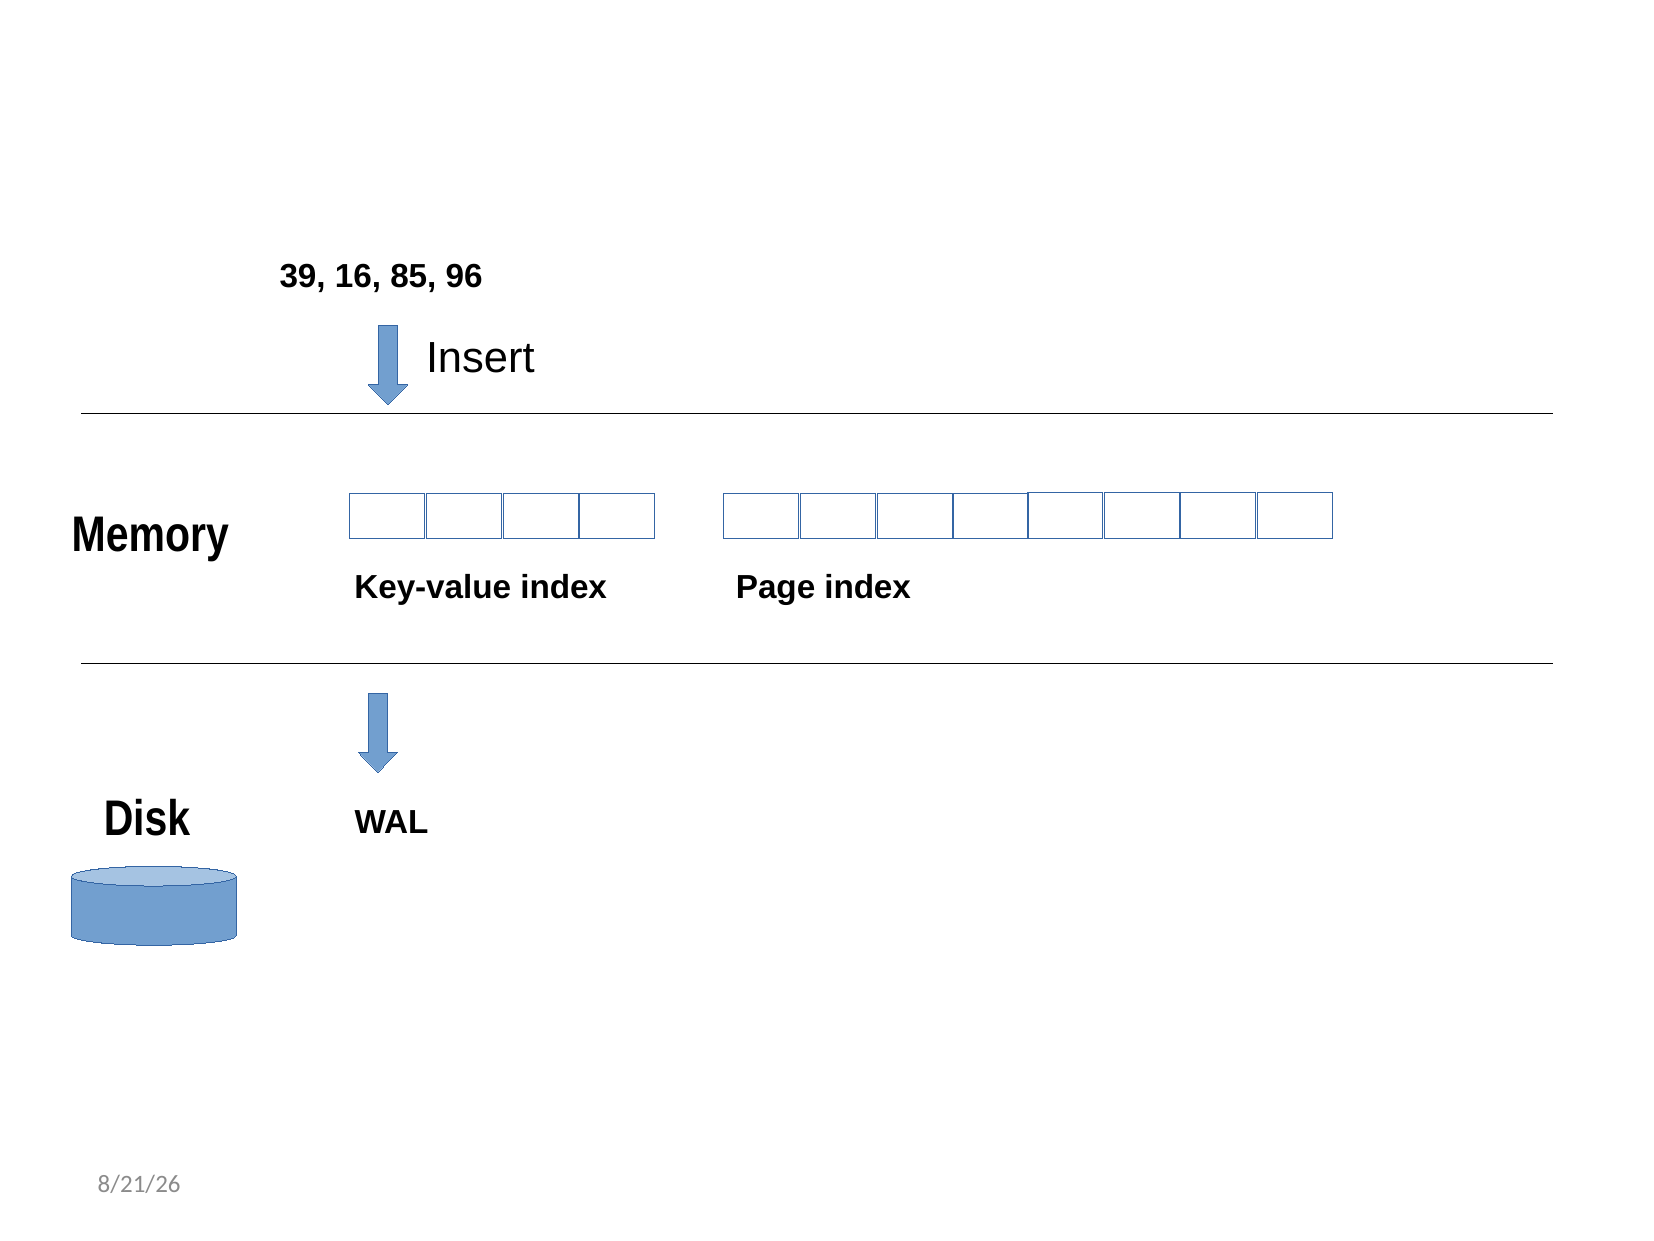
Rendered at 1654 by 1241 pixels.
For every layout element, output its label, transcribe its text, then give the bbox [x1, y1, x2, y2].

text_box Page index [721, 561, 1045, 632]
text_box [368, 325, 408, 405]
text_box 39, 16, 85, 96 [264, 250, 522, 321]
text_box [71, 878, 237, 946]
text_box Memory [56, 496, 323, 594]
text_box WAL [339, 795, 503, 866]
text_box [358, 693, 398, 773]
text_box Insert [411, 325, 564, 411]
text_box Key-value index [339, 561, 664, 632]
text_box 7 [71, 870, 235, 887]
text_box Disk [89, 781, 269, 878]
